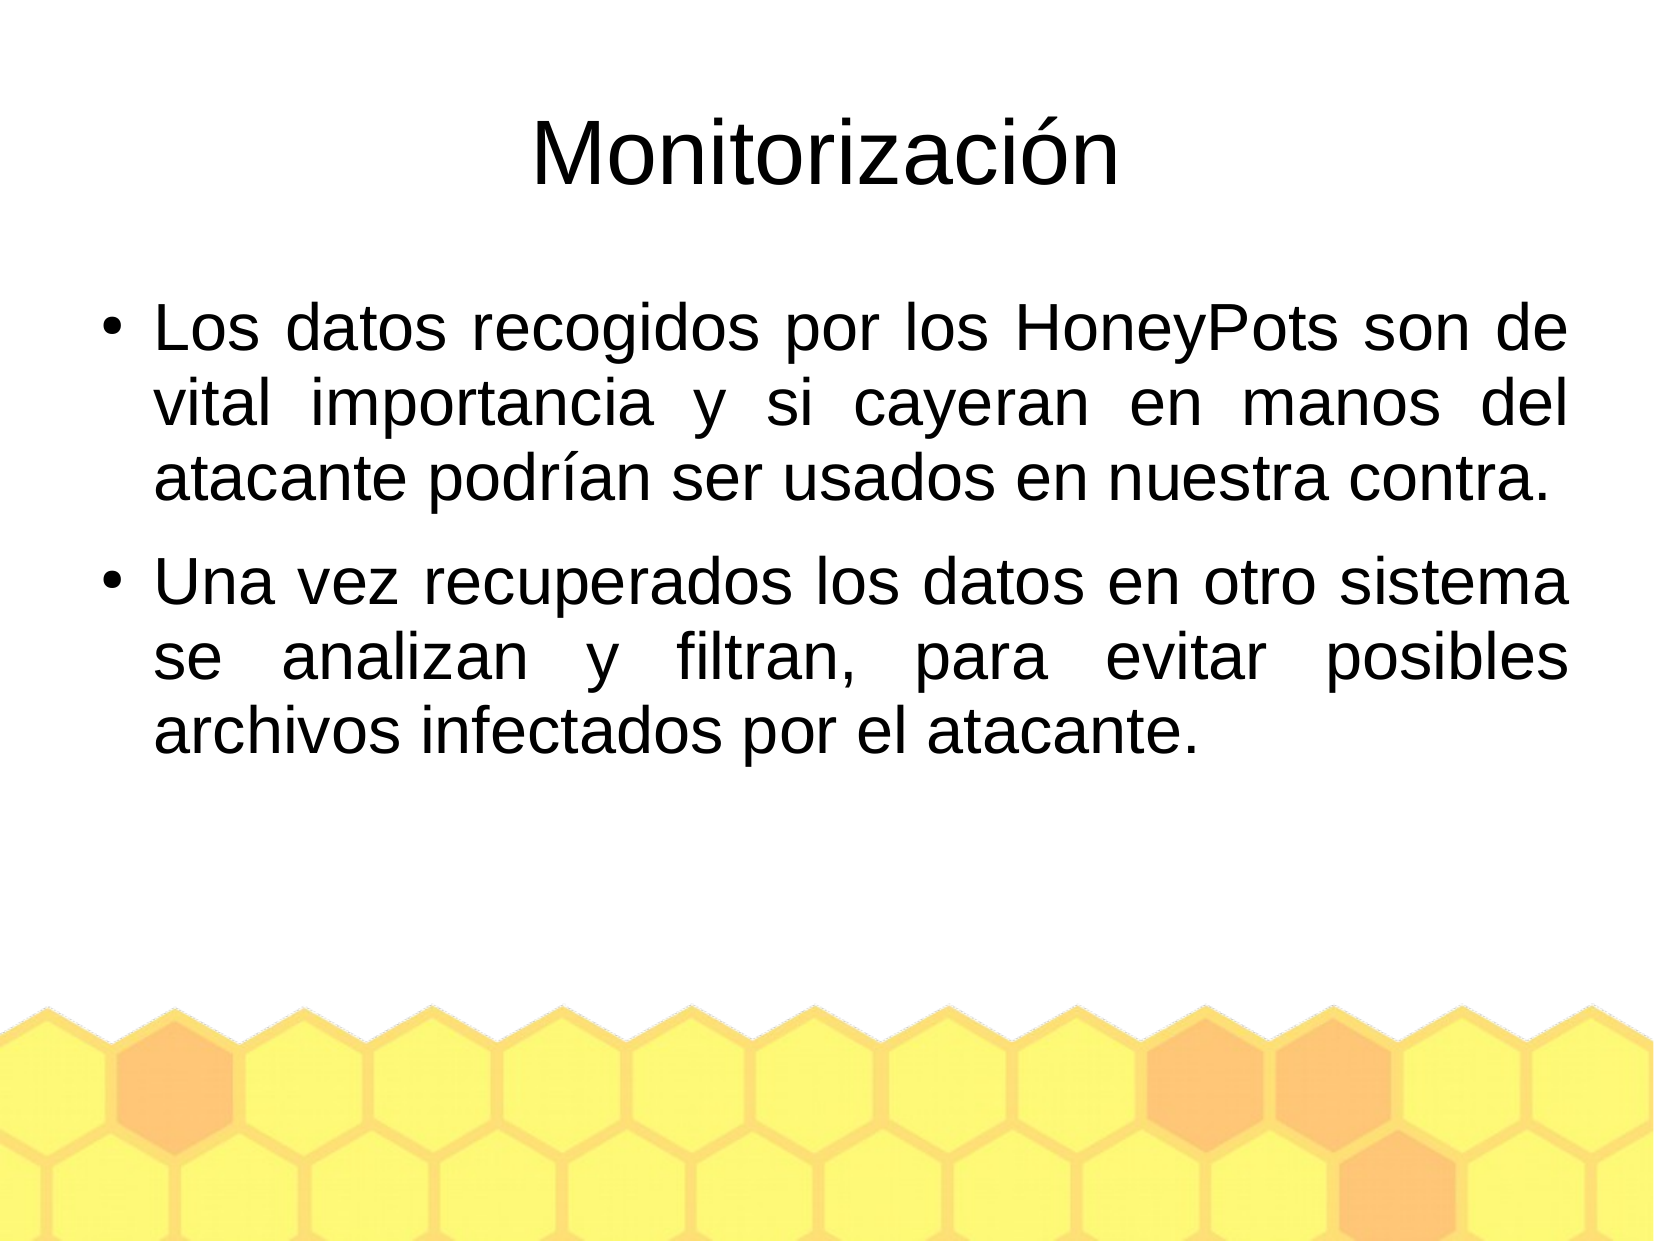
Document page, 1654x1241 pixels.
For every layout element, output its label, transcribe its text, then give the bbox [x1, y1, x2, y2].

picture [0, 1001, 1654, 1241]
list Los datos recogidos por los HoneyPots son de vital importancia y si cayeran en manos del atacante podrían ser usados en nuestra contra. Una vez recuperados los datos en otro sistema se analizan y filtran, para evitar posibles archivos infectados por el atacante. [82, 290, 1571, 1010]
title Monitorización [82, 49, 1571, 257]
